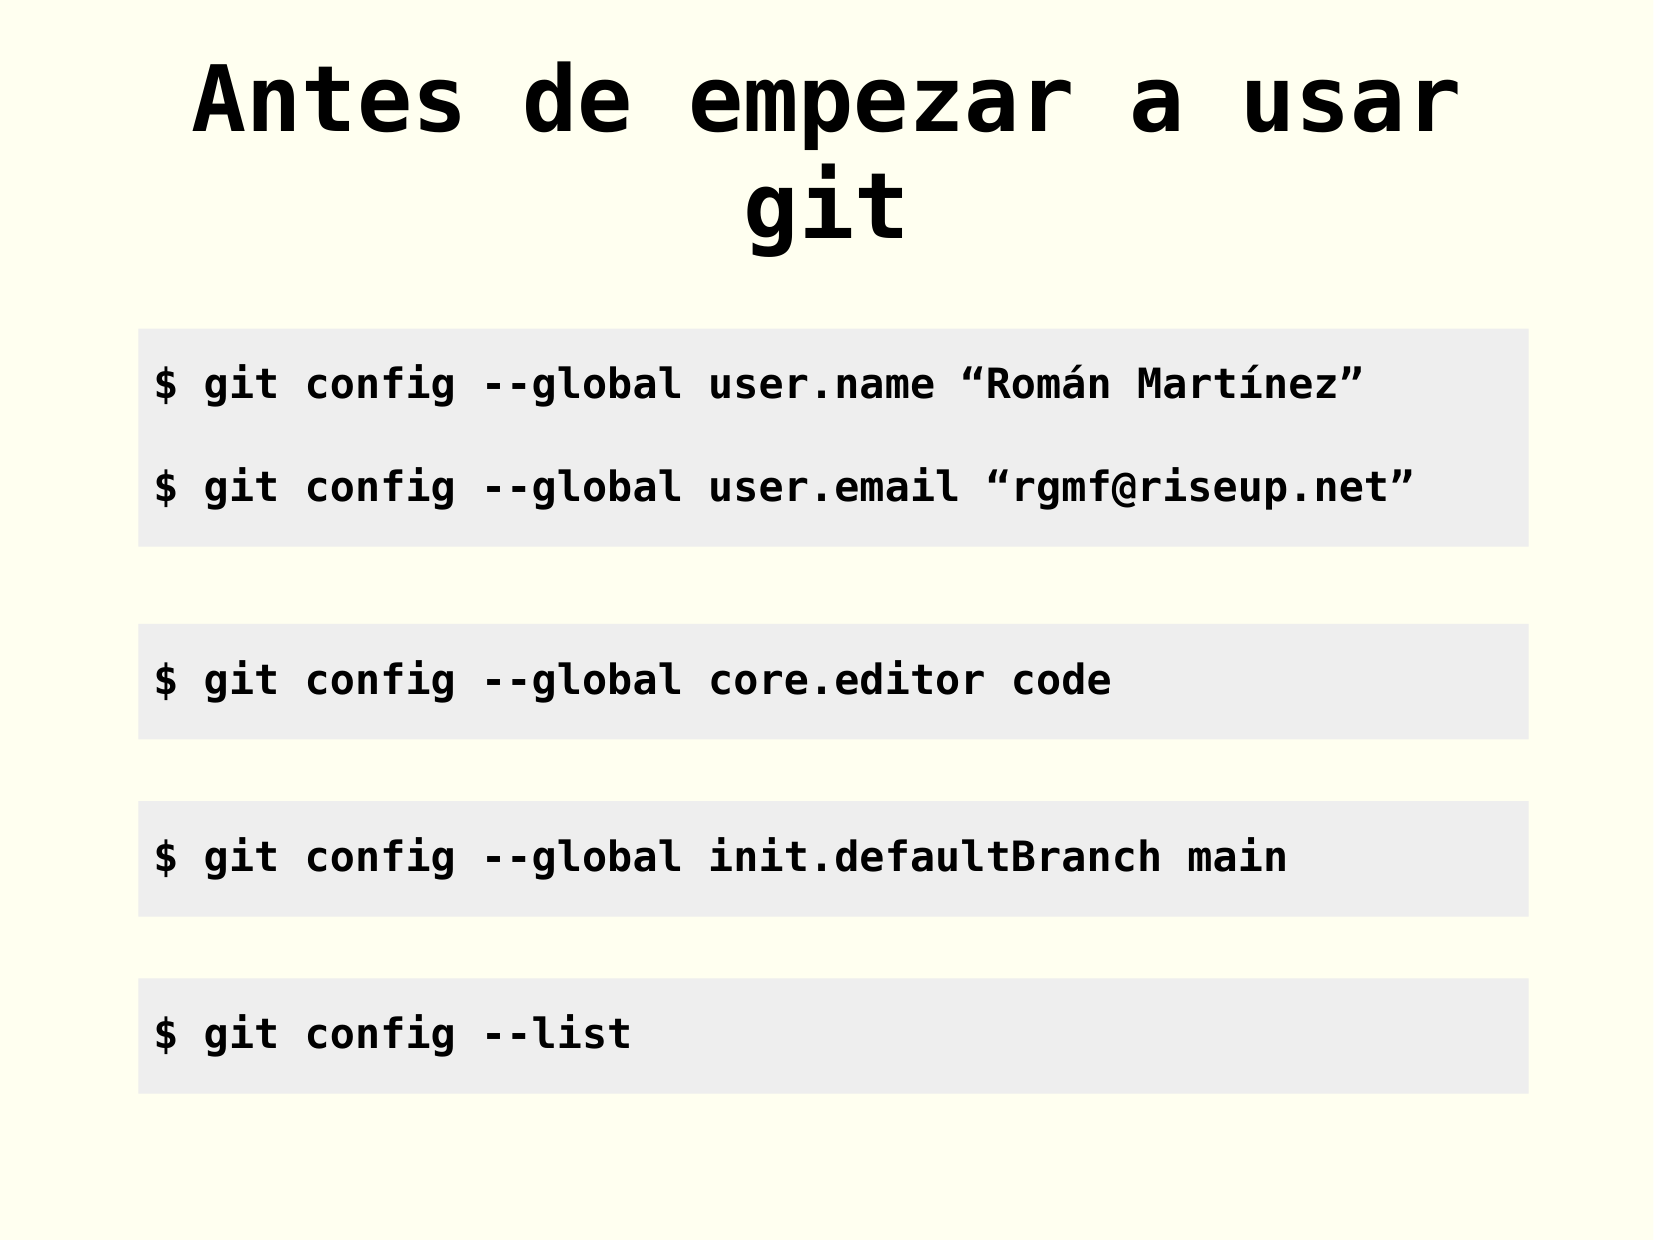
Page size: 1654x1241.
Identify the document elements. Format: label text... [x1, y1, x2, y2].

text_box $ git config --list [138, 978, 1529, 1094]
text_box $ git config --global init.defaultBranch main [138, 801, 1529, 917]
title Antes de empezar a usar git [82, 45, 1571, 261]
text_box $ git config --global user.name “Román Martínez” $ git config --global user.email “rgmf@riseup.net” [138, 328, 1529, 547]
text_box $ git config --global core.editor code [138, 623, 1529, 740]
